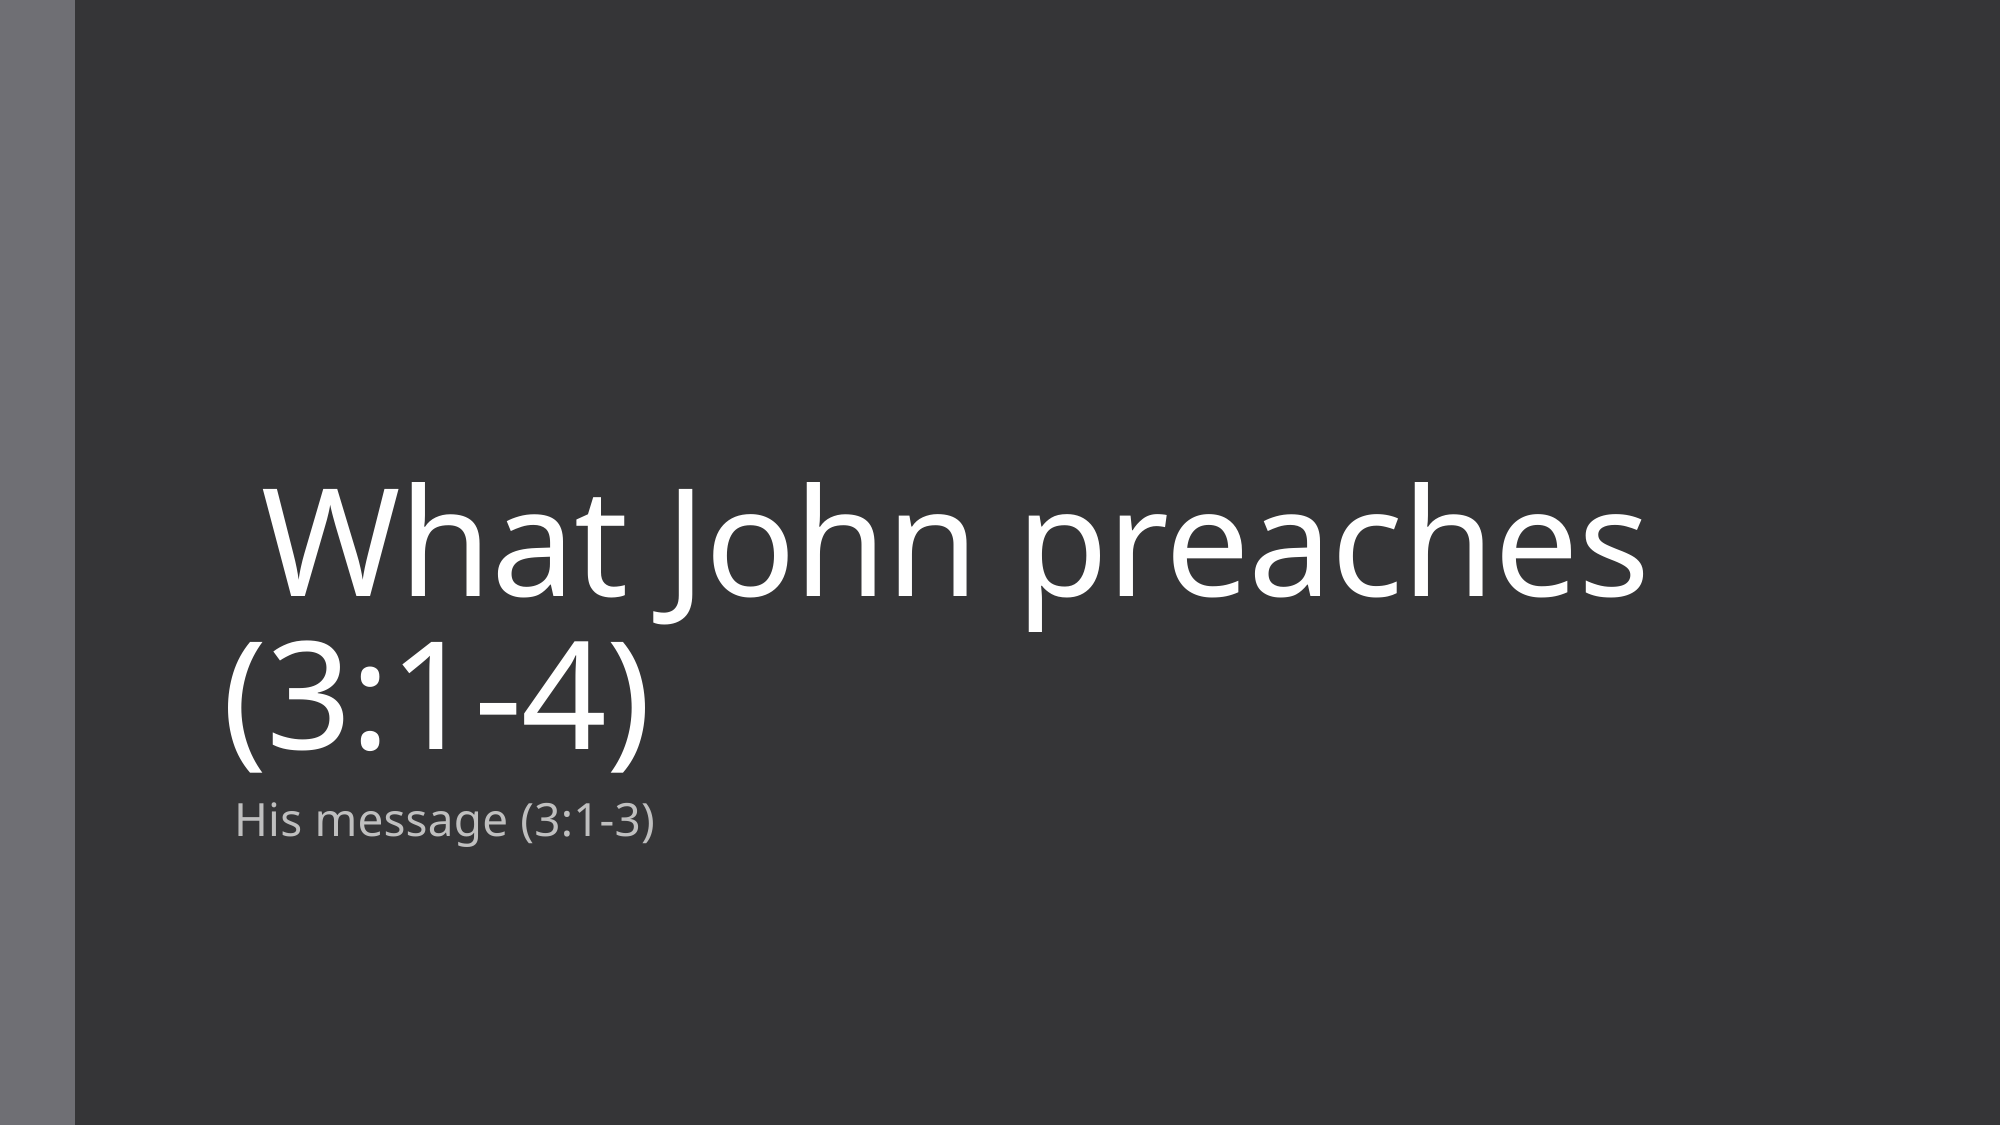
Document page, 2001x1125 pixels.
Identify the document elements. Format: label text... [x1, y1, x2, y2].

title What John preaches (3:1-4) [206, 124, 1752, 787]
subtitle His message (3:1-3) [206, 787, 1752, 1066]
